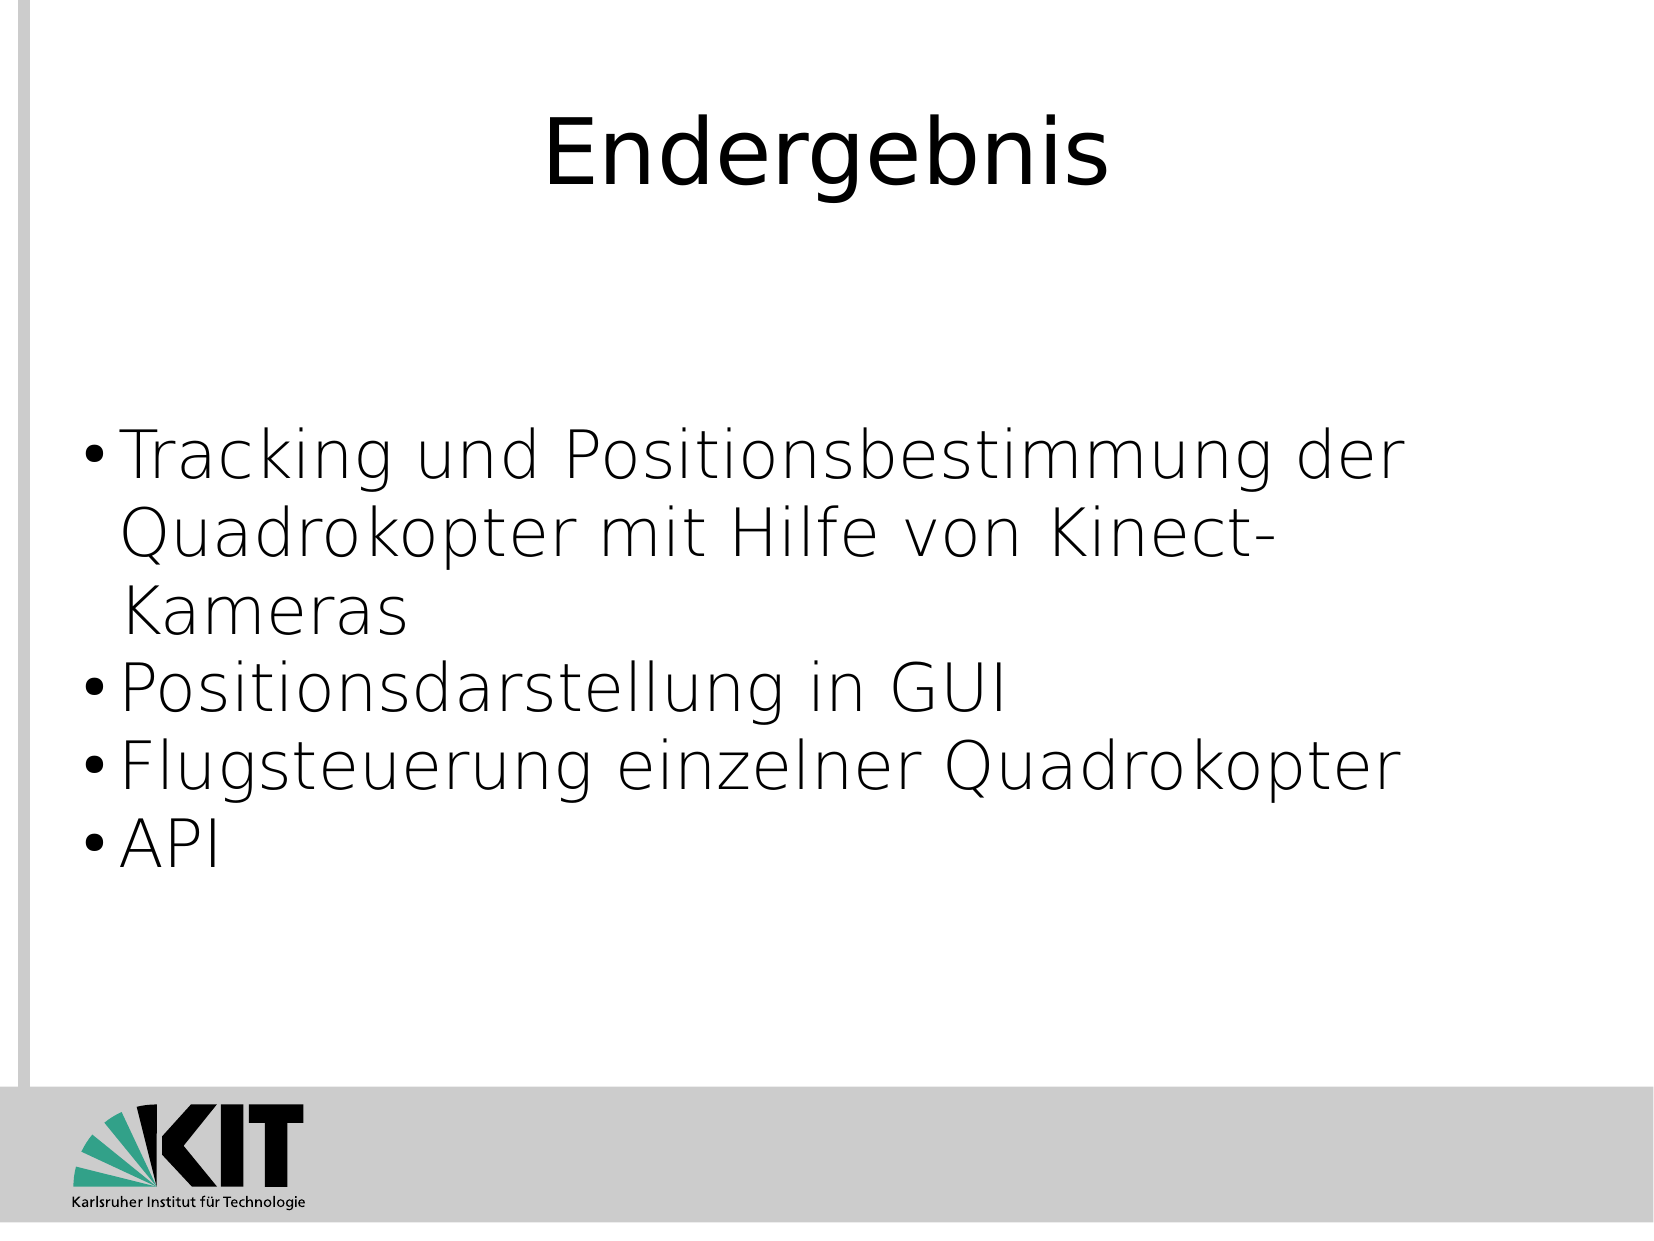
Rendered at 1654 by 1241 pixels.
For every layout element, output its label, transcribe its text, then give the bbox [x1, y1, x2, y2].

text_box [0, 1086, 1654, 1223]
subtitle Tracking und Positionsbestimmung der Quadrokopter mit Hilfe von Kinect-Kameras Positionsdarstellung in GUI Flugsteuerung einzelner Quadrokopter API [82, 290, 1571, 1010]
title Endergebnis [82, 49, 1571, 257]
picture [70, 1098, 308, 1217]
